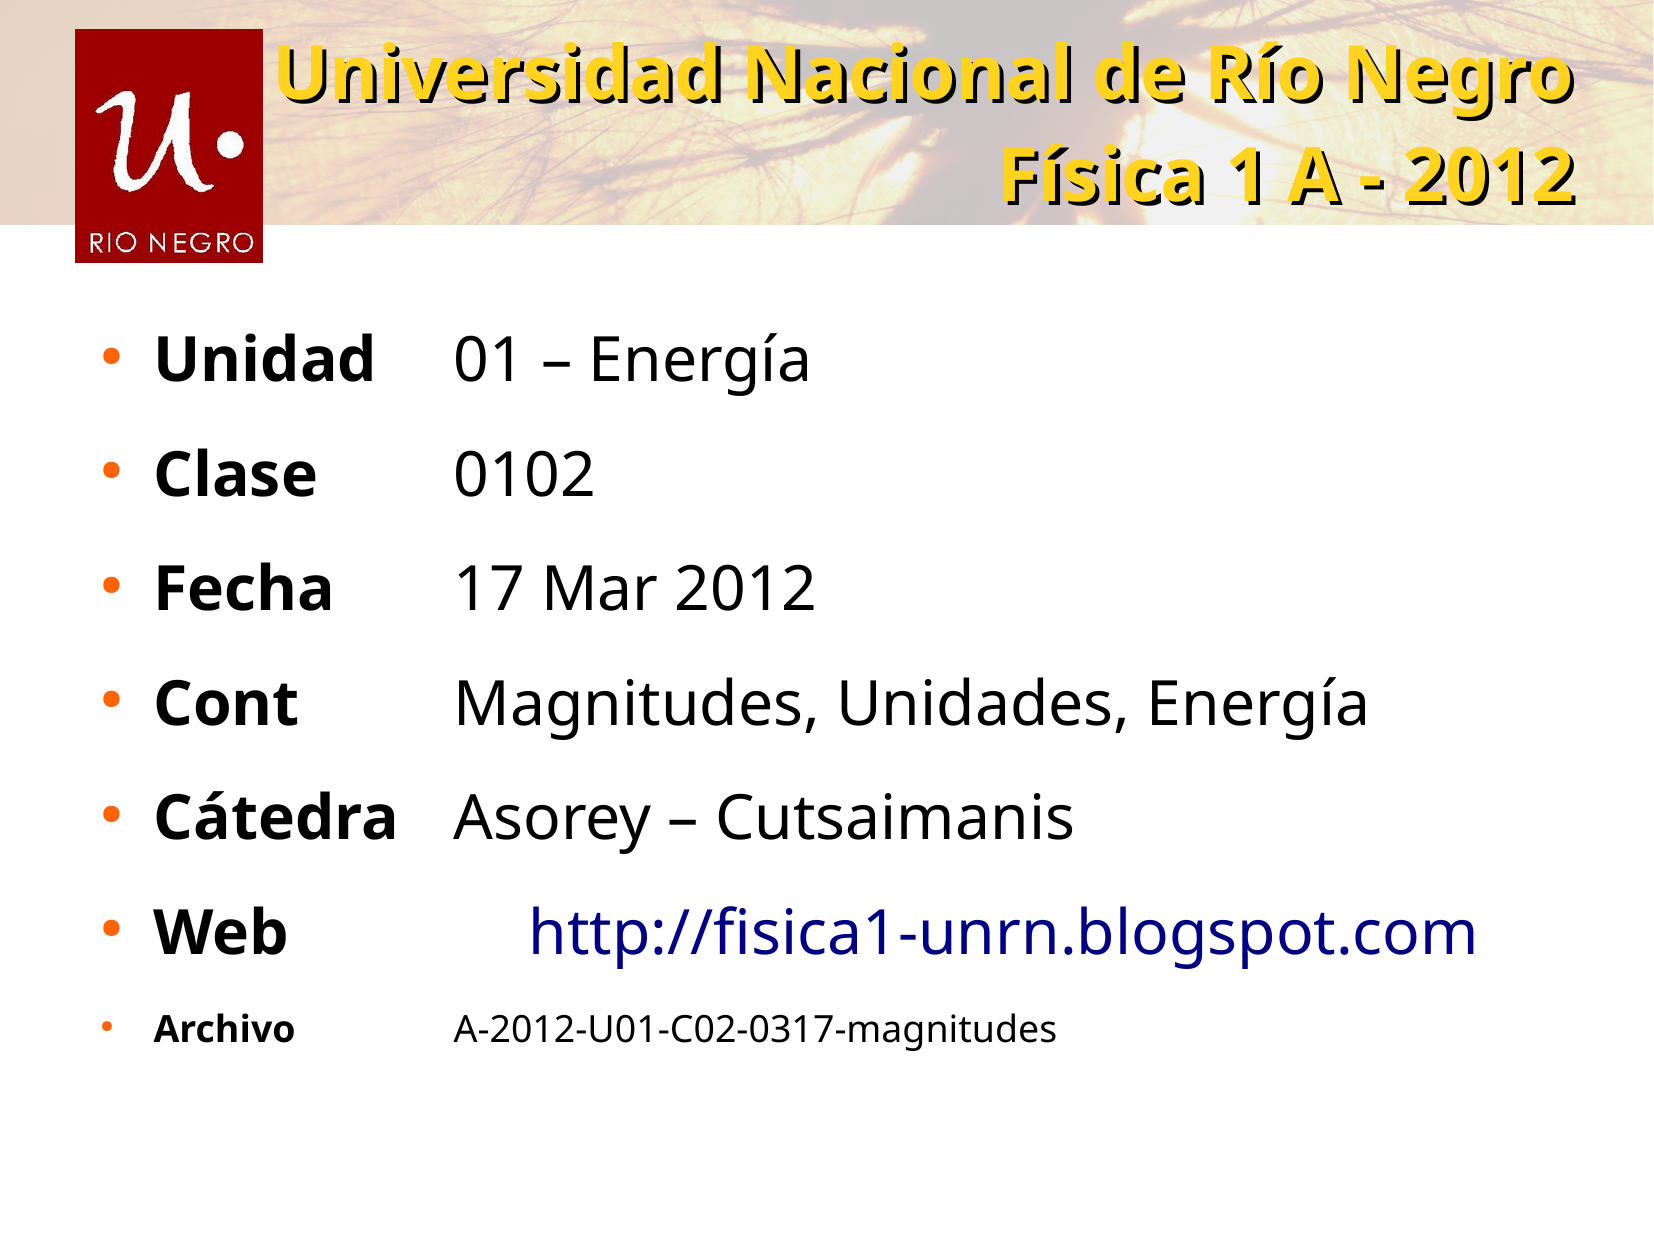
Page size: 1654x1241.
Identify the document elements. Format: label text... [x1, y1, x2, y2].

list Unidad 01 – Energía Clase 0102 Fecha 17 Mar 2012 Cont Magnitudes, Unidades, Energía Cátedra Asorey – Cutsaimanis Web http://fisica1-unrn.blogspot.com Archivo A-2012-U01-C02-0317-magnitudes [82, 315, 1571, 1126]
picture [0, 0, 1654, 263]
title Universidad Nacional de Río Negro Física 1 A - 2012 [86, 2, 1576, 241]
